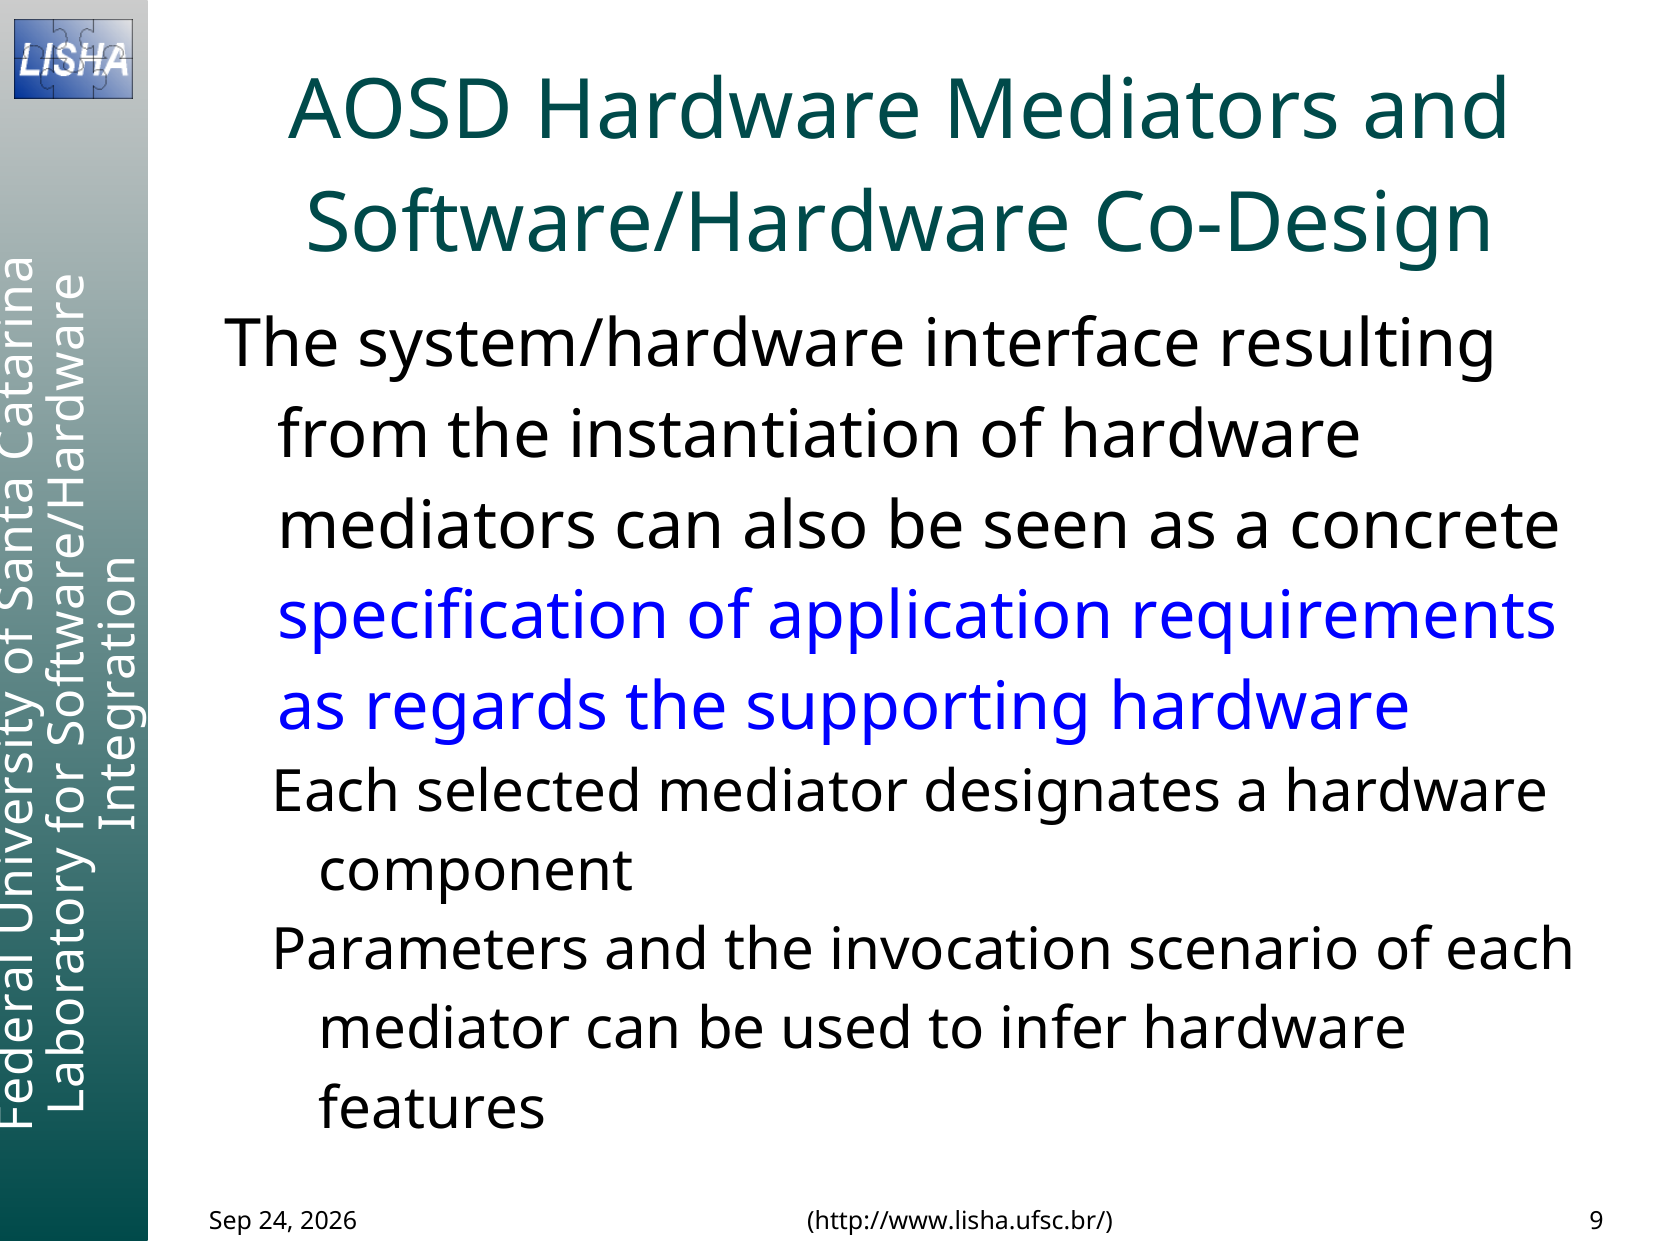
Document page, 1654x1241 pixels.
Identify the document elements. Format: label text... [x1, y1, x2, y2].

list The system/hardware interface resulting from the instantiation of hardware mediators can also be seen as a concrete specification of application requirements as regards the supporting hardware Each selected mediator designates a hardware component Parameters and the invocation scenario of each mediator can be used to infer hardware features [177, 295, 1625, 1182]
picture [14, 19, 133, 99]
title AOSD Hardware Mediators and Software/Hardware Co-Design [206, 58, 1595, 267]
